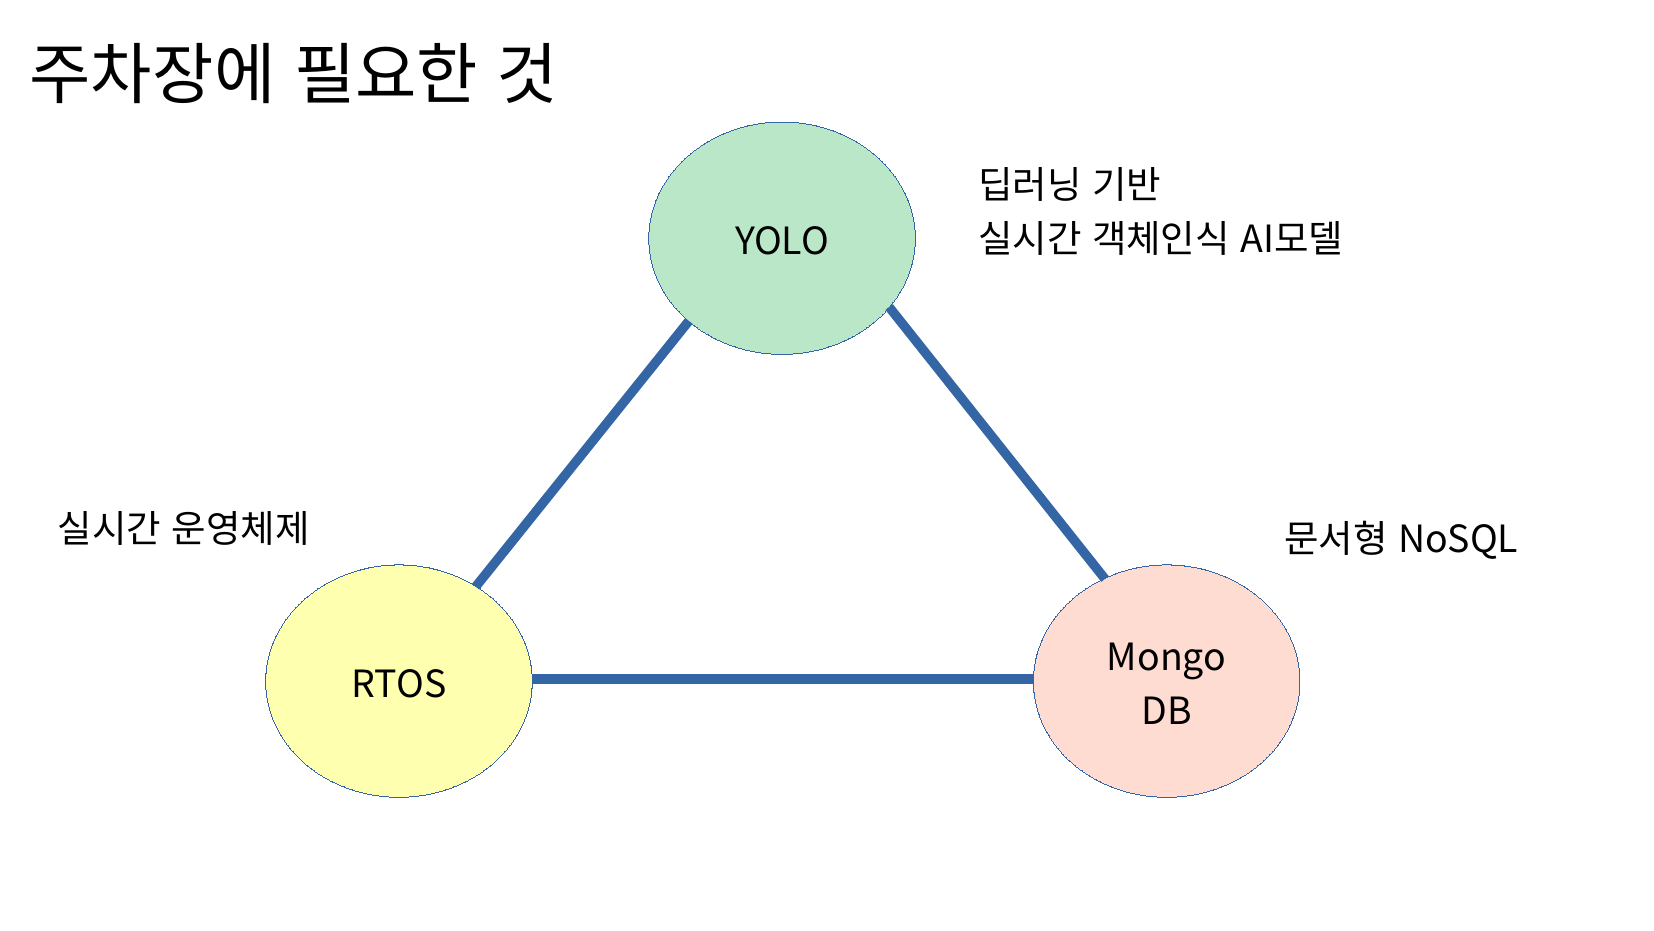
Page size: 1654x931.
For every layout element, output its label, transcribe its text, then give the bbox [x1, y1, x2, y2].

title 주차장에 필요한 것 [29, 0, 562, 215]
text_box 딥러닝 기반 실시간 객체인식 AI모델 [963, 147, 1359, 272]
text_box YOLO [648, 122, 916, 355]
text_box 실시간 운영체제 [43, 491, 325, 562]
text_box RTOS [265, 564, 533, 798]
text_box Mongo DB [1033, 564, 1300, 798]
text_box 문서형 NoSQL [1269, 501, 1534, 572]
